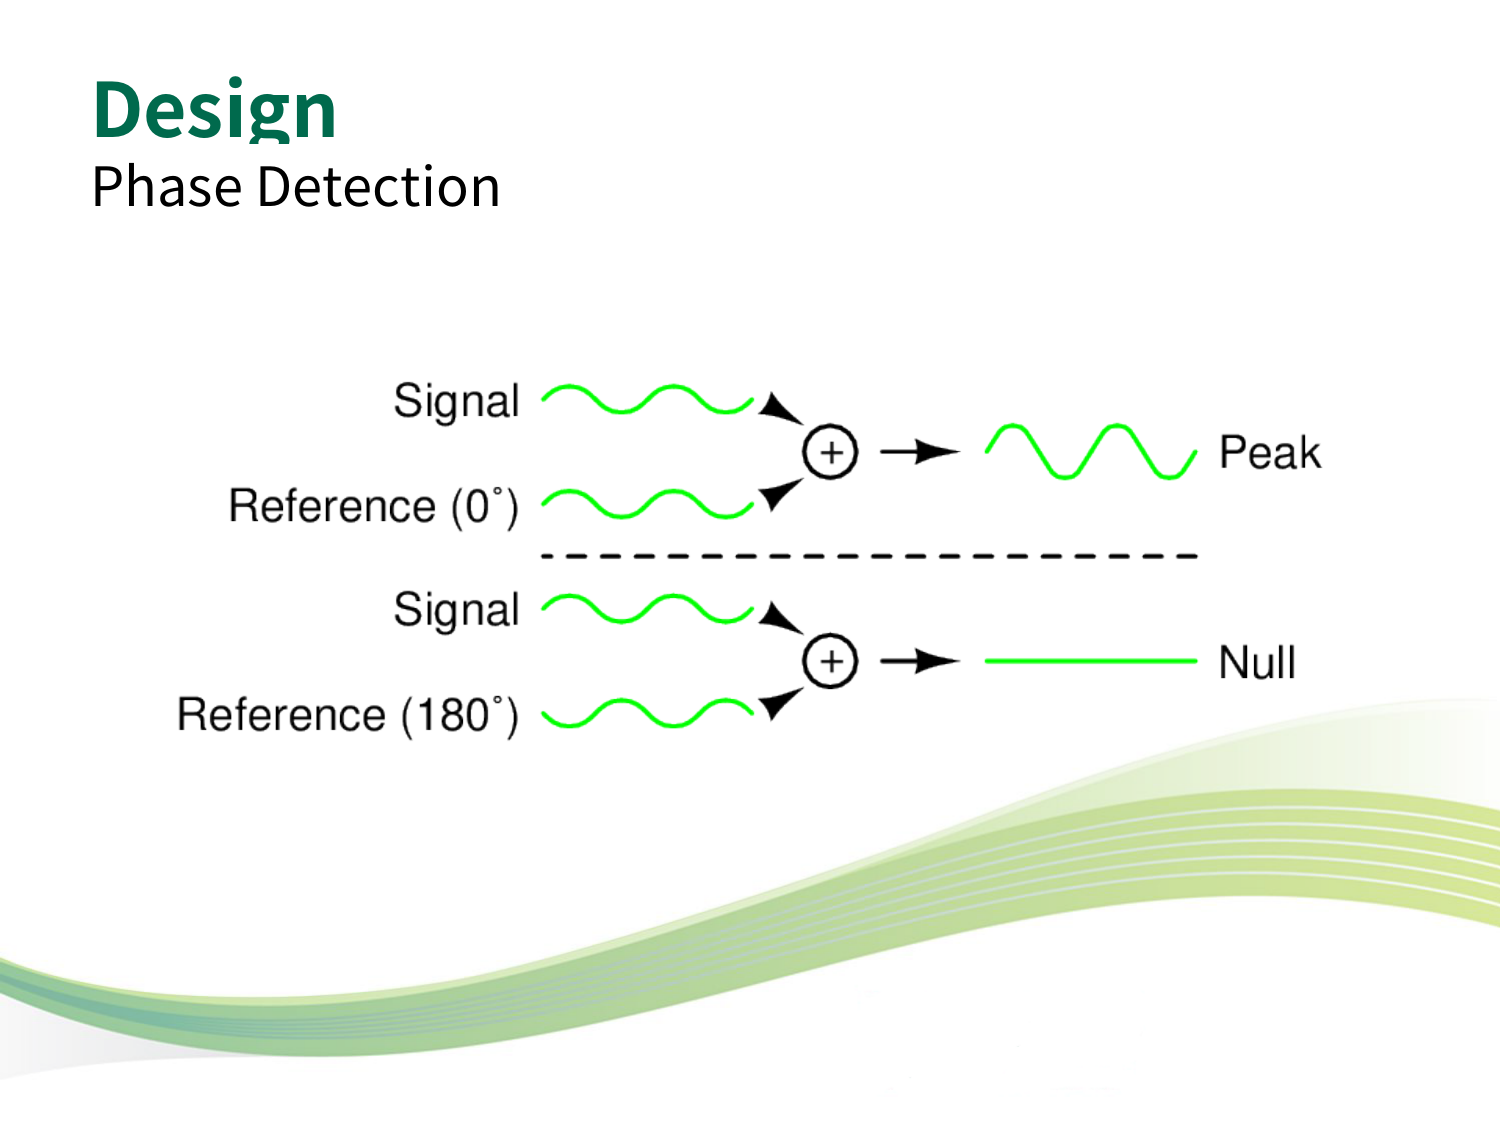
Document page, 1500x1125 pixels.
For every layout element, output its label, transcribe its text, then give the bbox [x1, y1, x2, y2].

picture [0, 0, 1500, 1125]
title Design Phase Detection [75, 45, 1426, 233]
